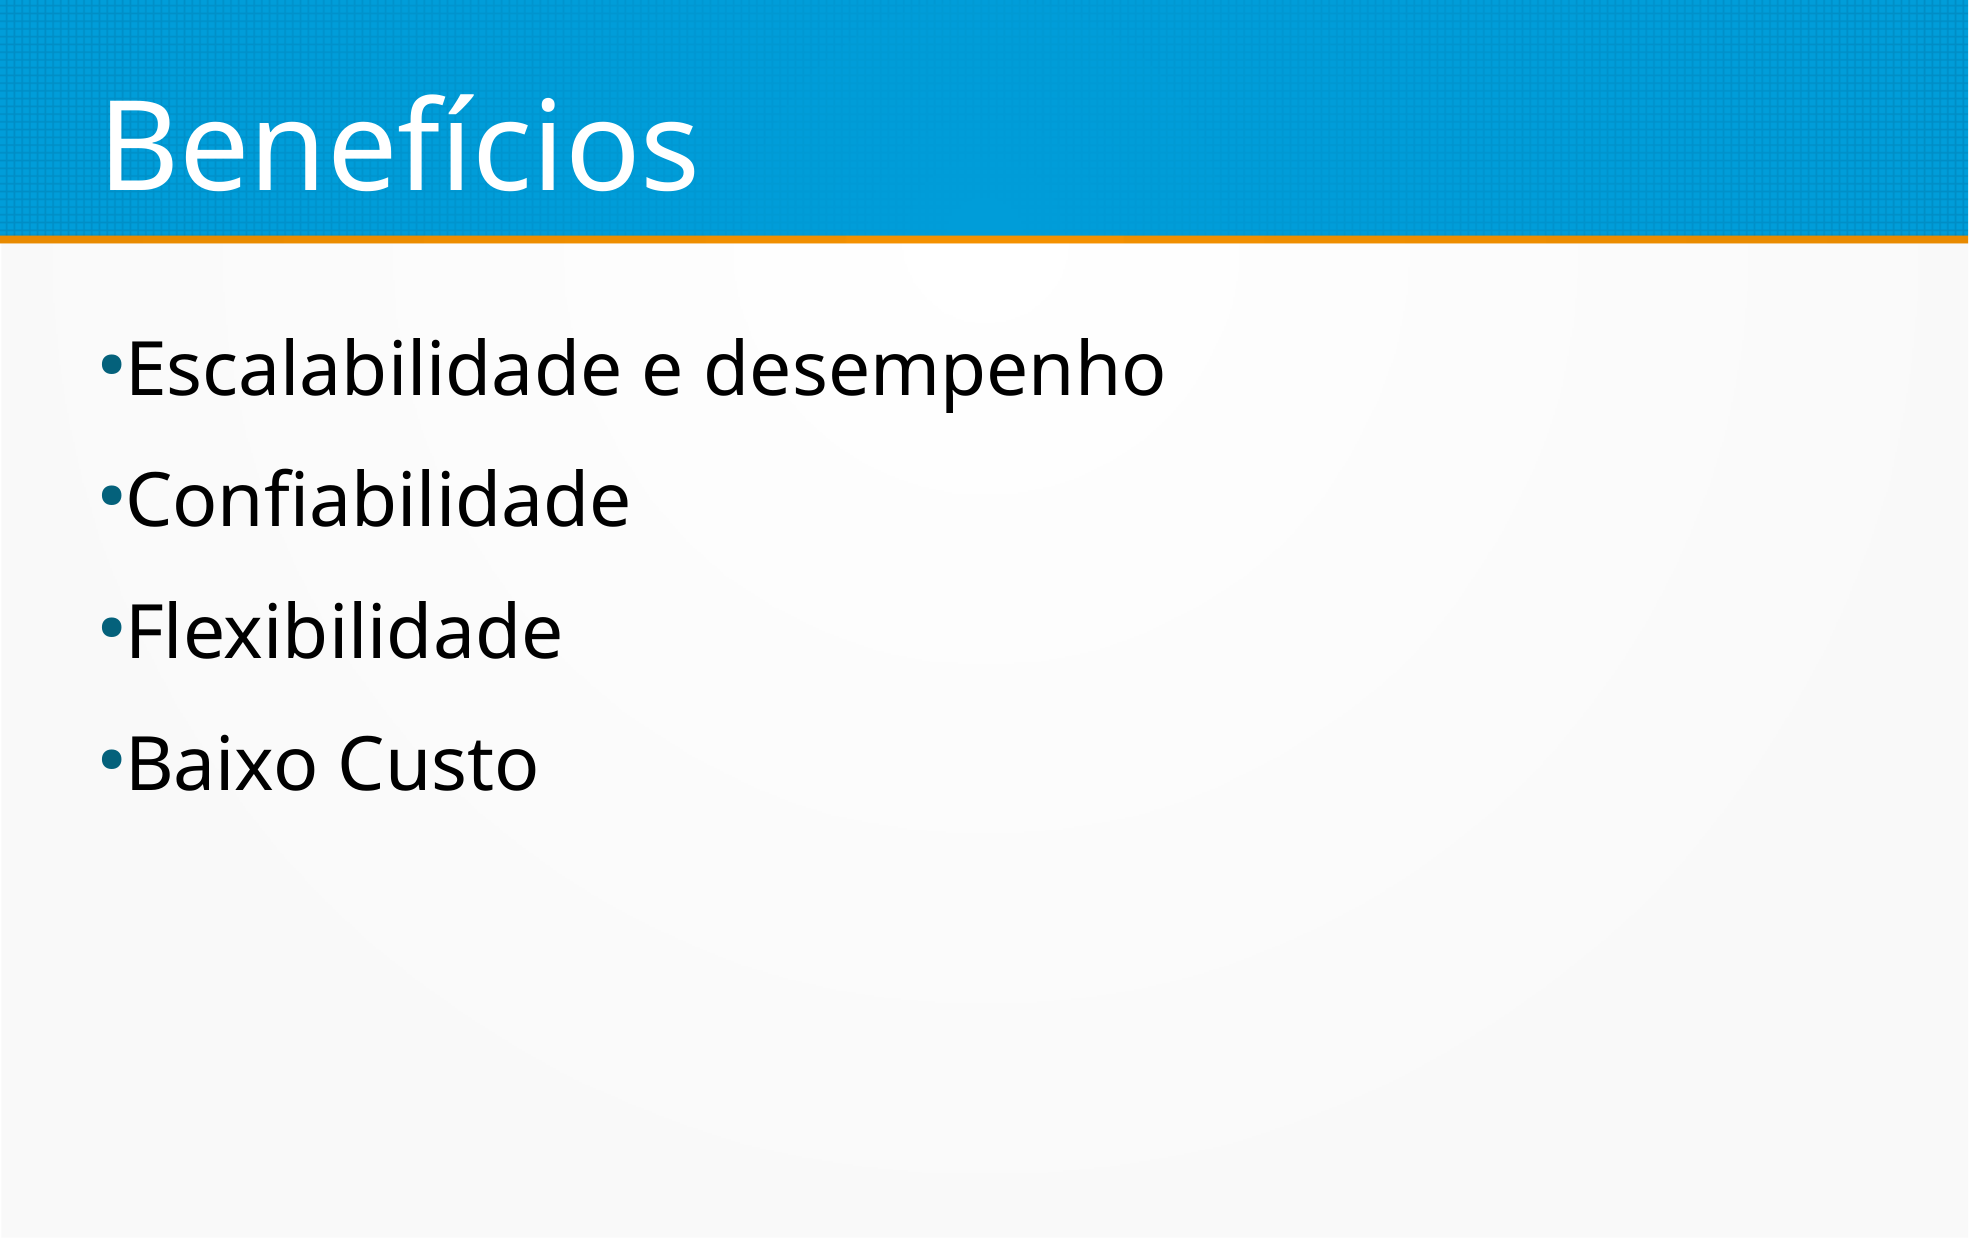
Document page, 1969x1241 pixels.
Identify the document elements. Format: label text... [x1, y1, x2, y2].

title Benefícios [98, 19, 1870, 227]
list Escalabilidade e desempenho Confiabilidade Flexibilidade Baixo Custo [98, 315, 1861, 1081]
